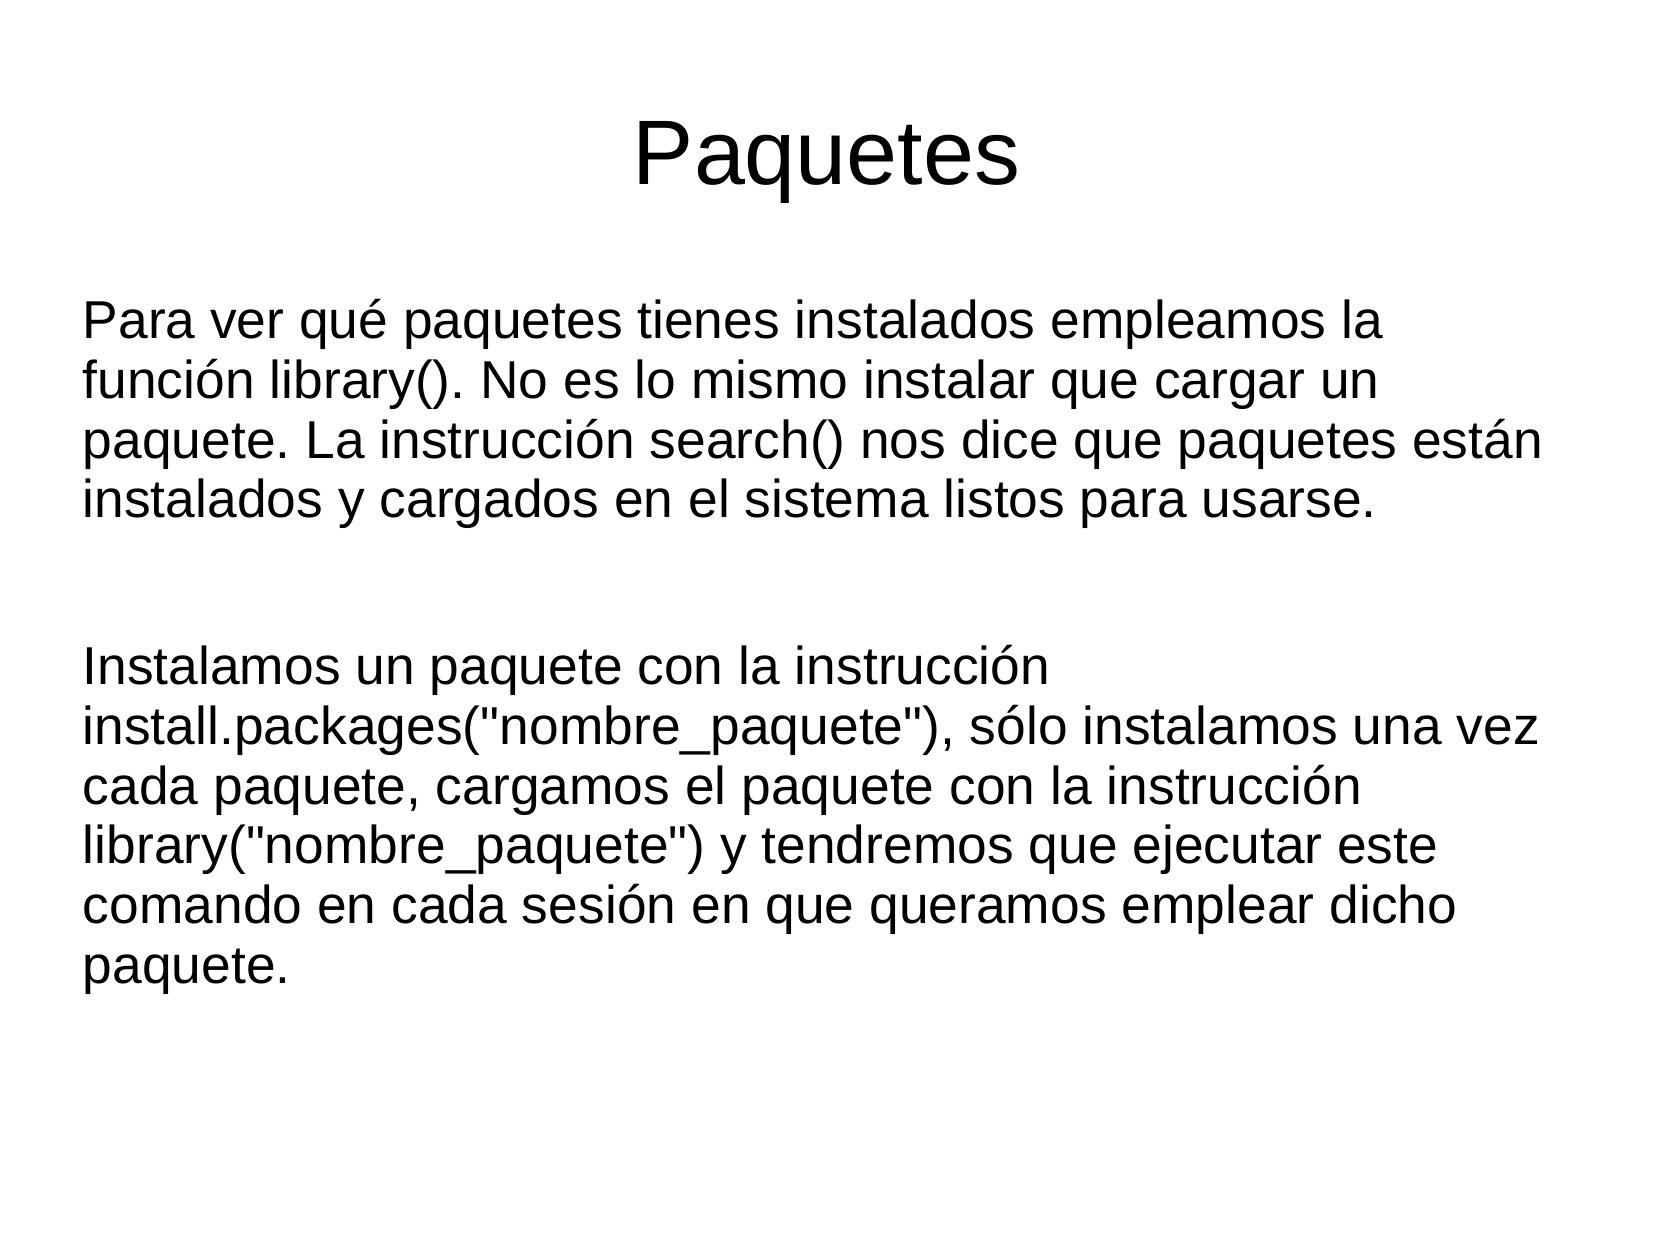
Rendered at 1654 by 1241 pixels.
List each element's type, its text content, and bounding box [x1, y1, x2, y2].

list Para ver qué paquetes tienes instalados empleamos la función library(). No es lo mismo instalar que cargar un paquete. La instrucción search() nos dice que paquetes están instalados y cargados en el sistema listos para usarse. Instalamos un paquete con la instrucción install.packages("nombre_paquete"), sólo instalamos una vez cada paquete, cargamos el paquete con la instrucción library("nombre_paquete") y tendremos que ejecutar este comando en cada sesión en que queramos emplear dicho paquete. [82, 290, 1571, 1010]
title Paquetes [82, 49, 1571, 257]
